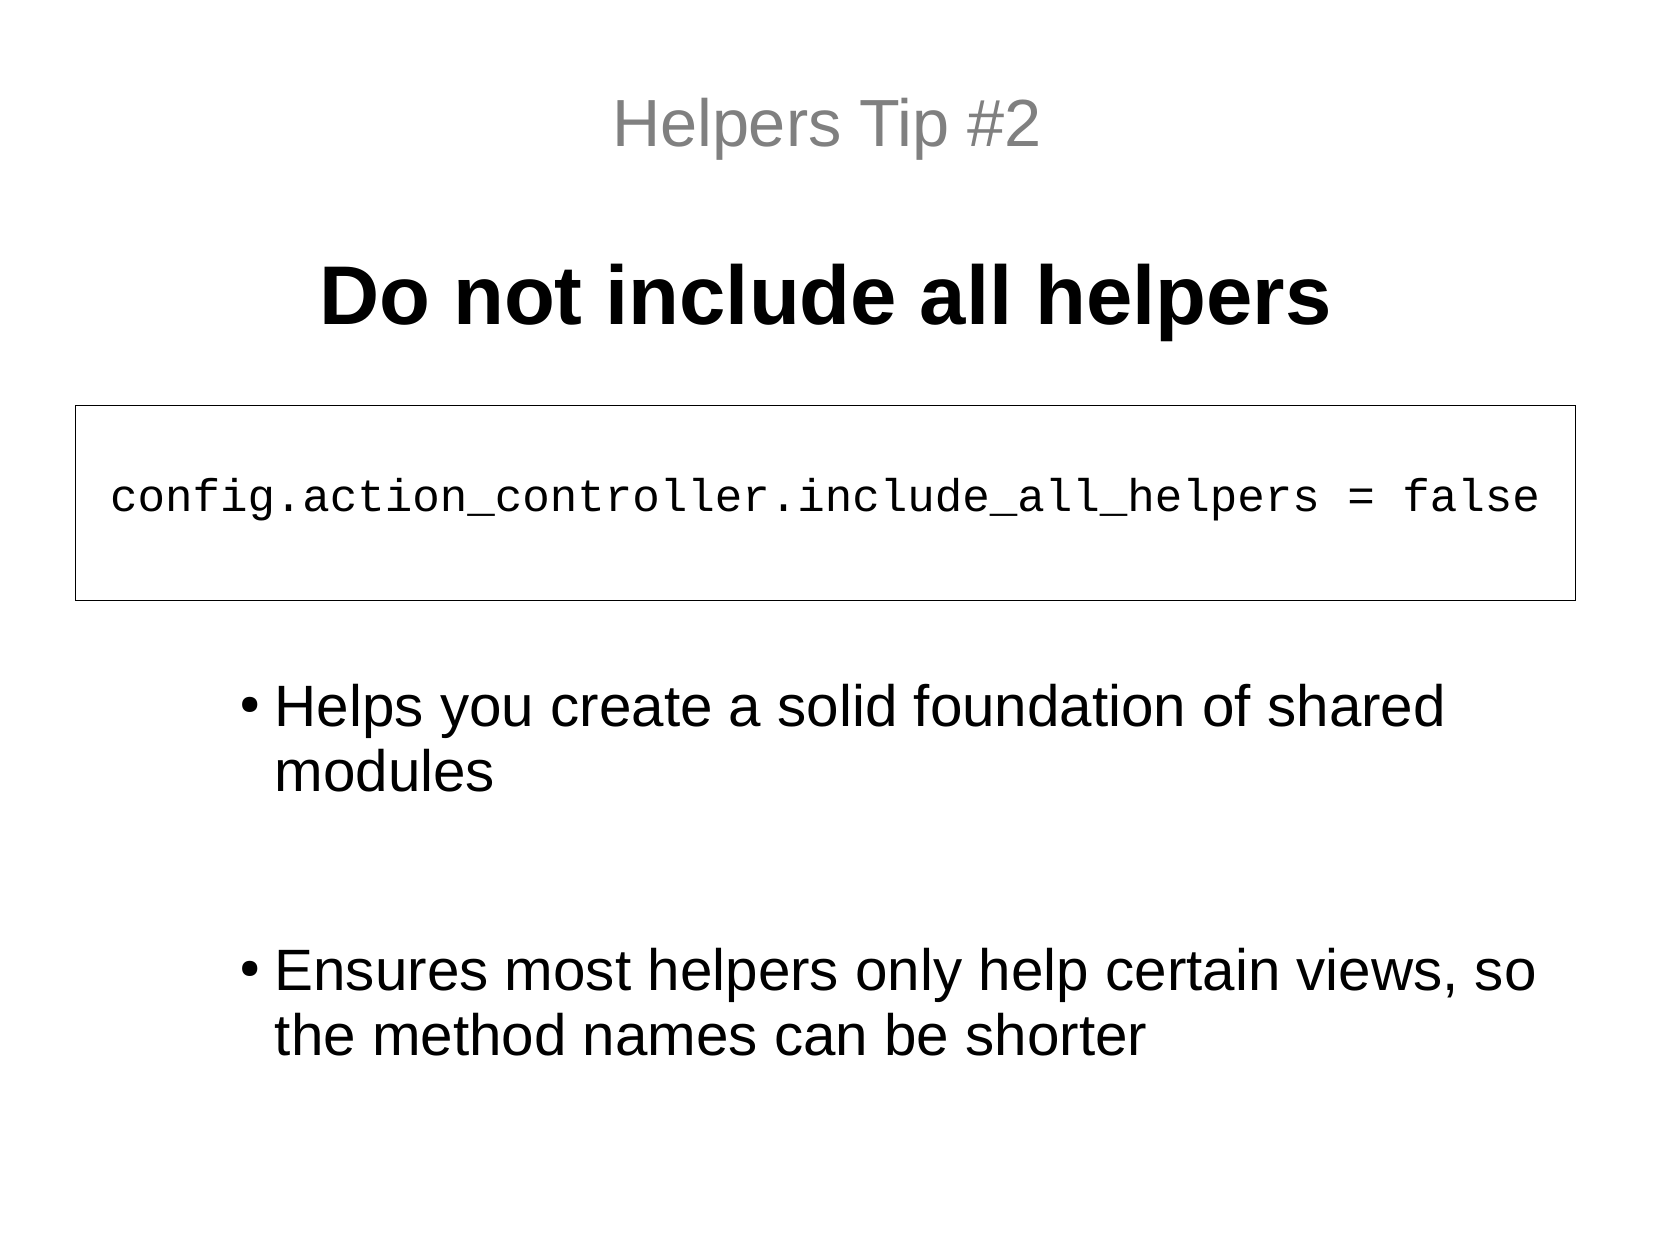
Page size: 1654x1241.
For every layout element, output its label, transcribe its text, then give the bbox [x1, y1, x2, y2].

text_box config.action_controller.include_all_helpers = false [75, 405, 1576, 601]
text_box Do not include all helpers Helps you create a solid foundation of shared modules Ensures most helpers only help certain views, so the method names can be shorter [35, 248, 1617, 1241]
title Helpers Tip #2 [82, 20, 1571, 228]
